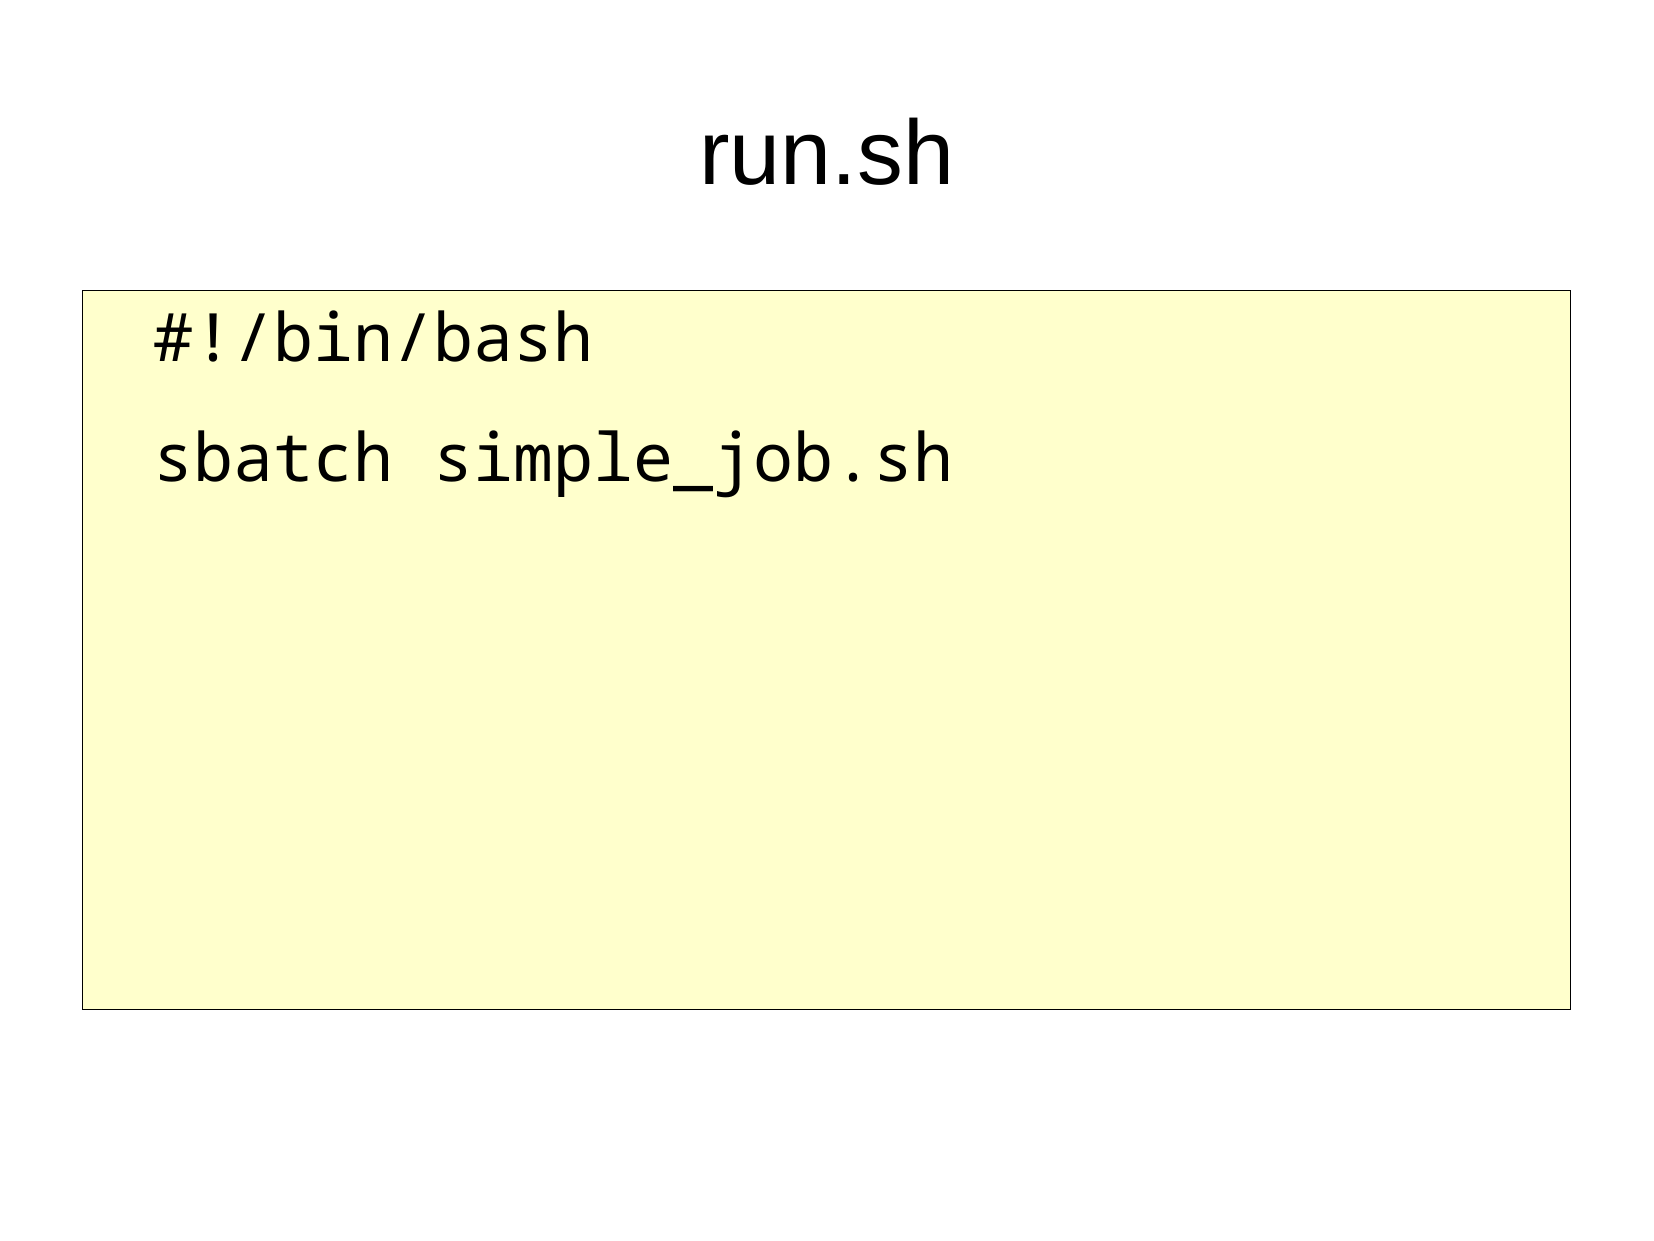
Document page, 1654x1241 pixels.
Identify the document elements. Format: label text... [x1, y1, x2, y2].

list #!/bin/bash sbatch simple_job.sh [82, 290, 1571, 1010]
title run.sh [82, 49, 1571, 257]
